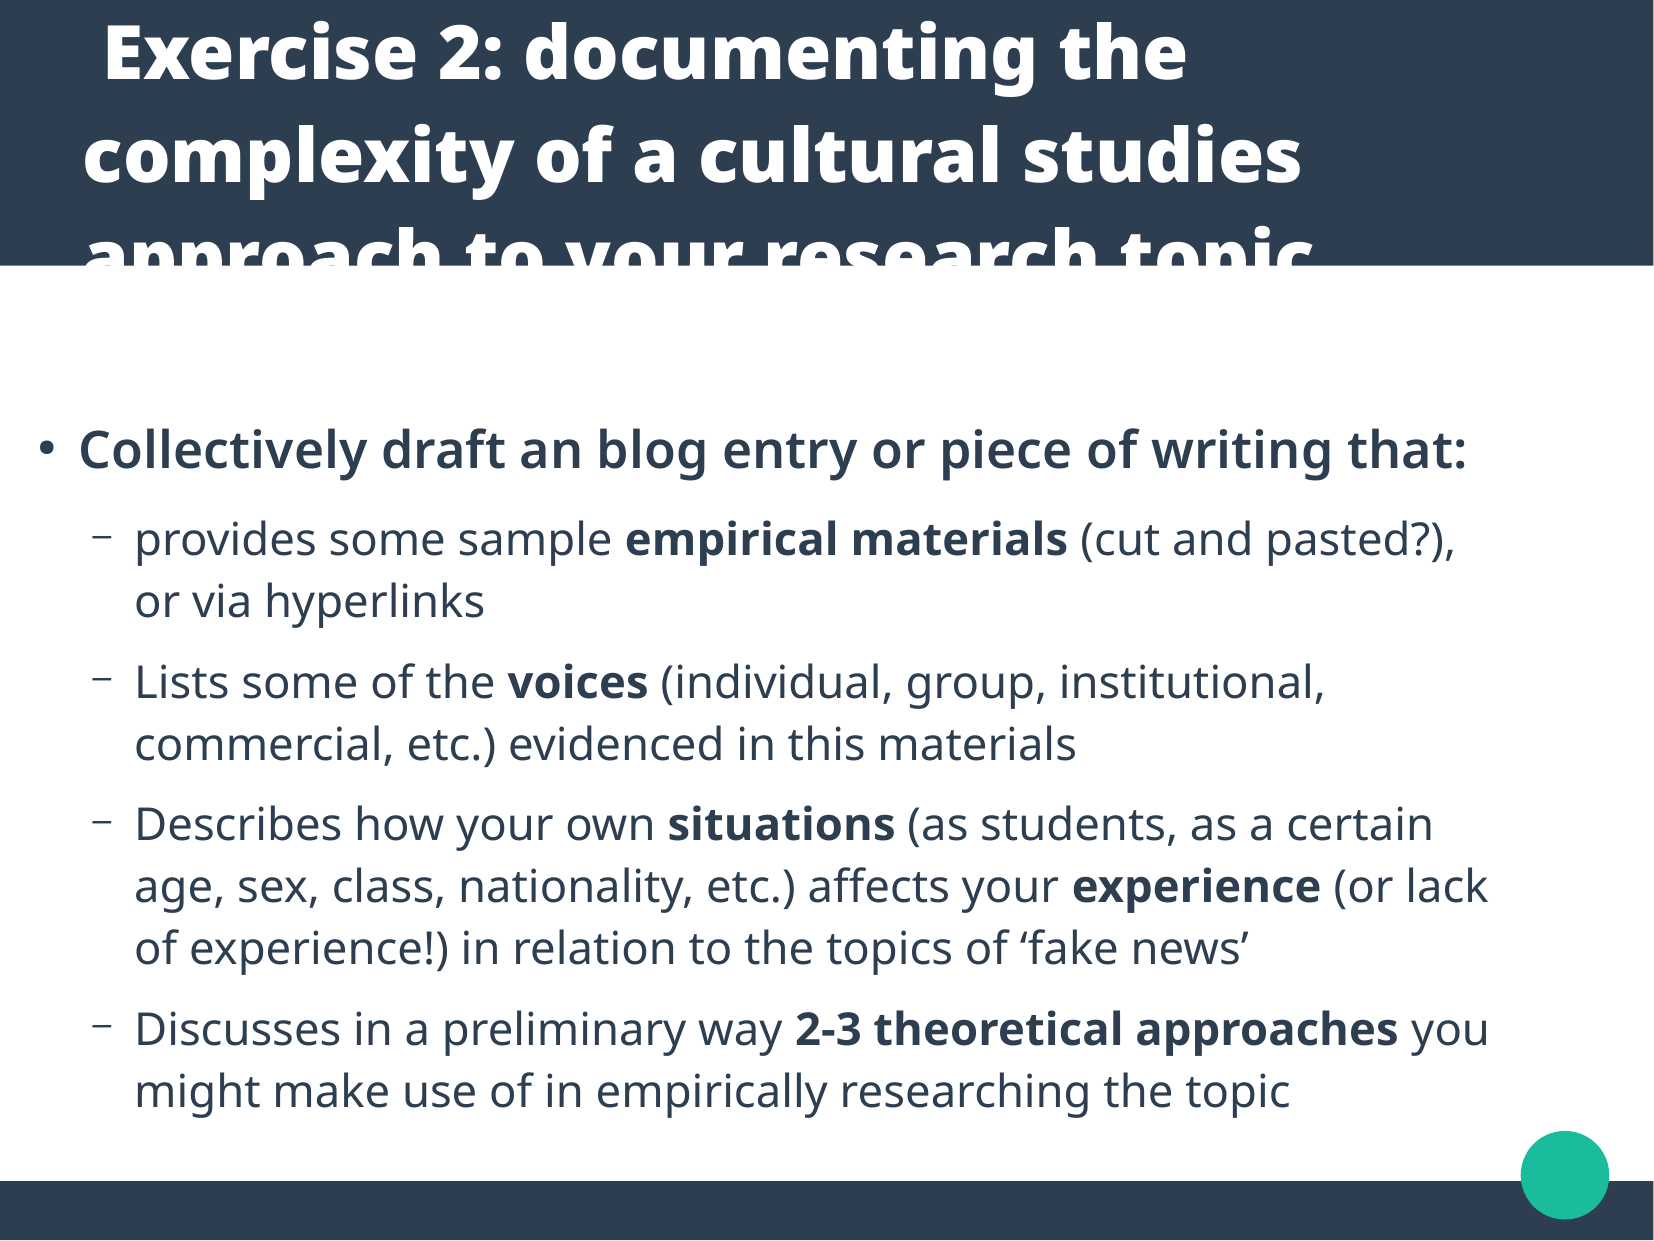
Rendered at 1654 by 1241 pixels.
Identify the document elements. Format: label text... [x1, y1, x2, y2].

title Exercise 2: documenting the complexity of a cultural studies approach to your research topic [82, 0, 1571, 308]
list Collectively draft an blog entry or piece of writing that: provides some sample empirical materials (cut and pasted?), or via hyperlinks Lists some of the voices (individual, group, institutional, commercial, etc.) evidenced in this materials Describes how your own situations (as students, as a certain age, sex, class, nationality, etc.) affects your experience (or lack of experience!) in relation to the topics of ‘fake news’ Discusses in a preliminary way 2-3 theoretical approaches you might make use of in empirically researching the topic [23, 413, 1512, 1133]
